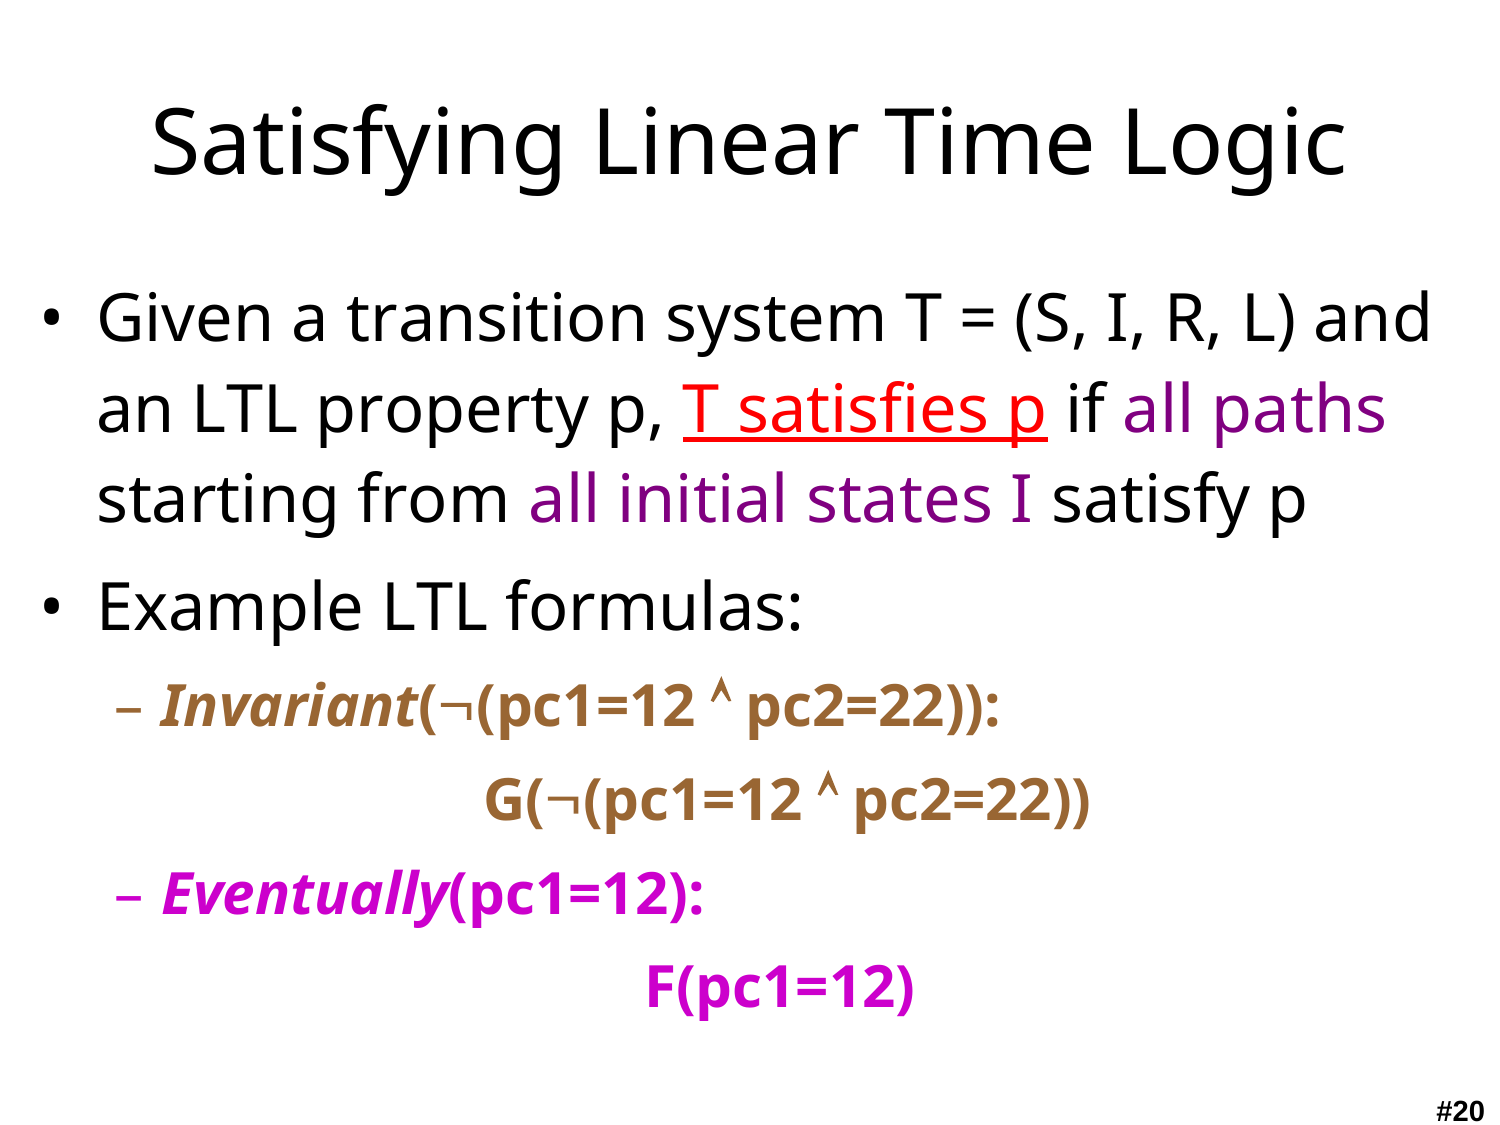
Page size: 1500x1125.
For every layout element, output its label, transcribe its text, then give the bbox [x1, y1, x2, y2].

list Given a transition system T = (S, I, R, L) and an LTL property p, T satisfies p if all paths starting from all initial states I satisfy p Example LTL formulas: Invariant((pc1=12  pc2=22)): G((pc1=12  pc2=22)) Eventually(pc1=12): F(pc1=12) [24, 262, 1476, 1101]
title Satisfying Linear Time Logic [24, 45, 1476, 233]
